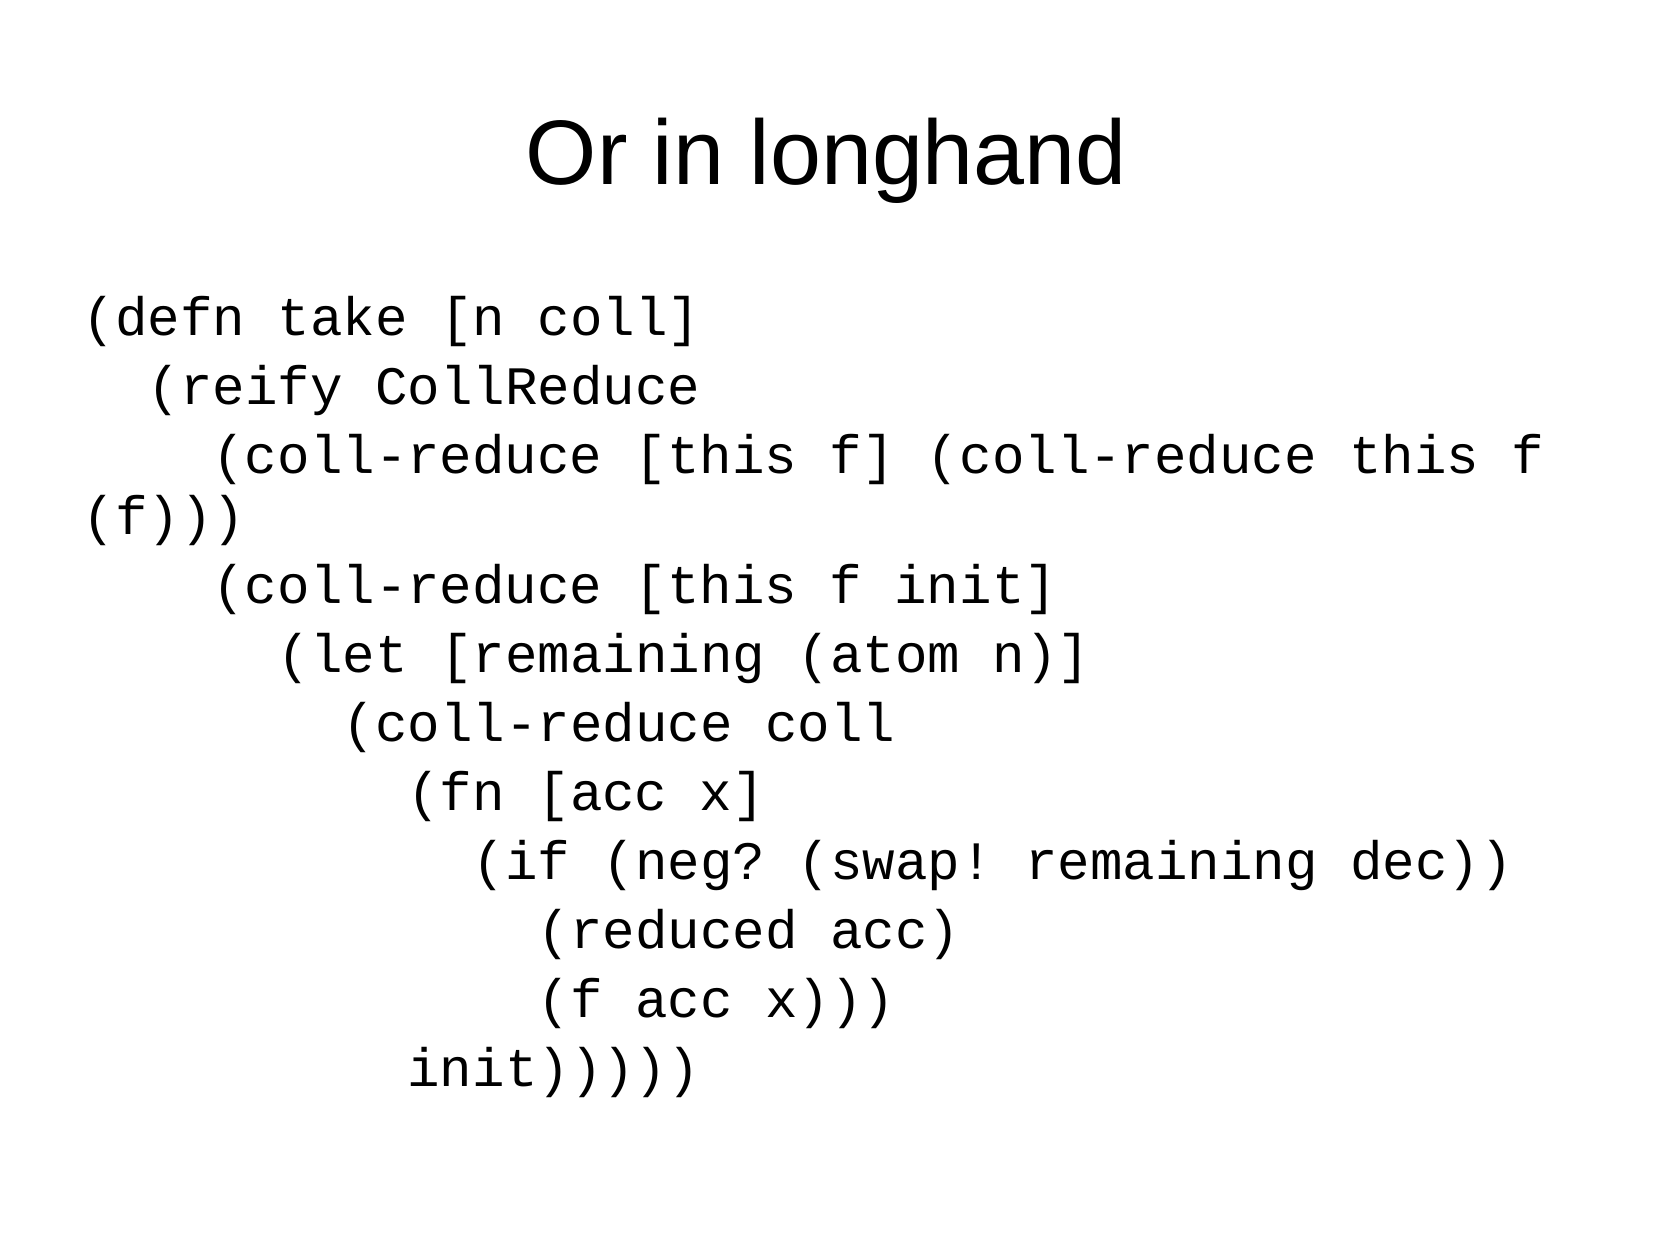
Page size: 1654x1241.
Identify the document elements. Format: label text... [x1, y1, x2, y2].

list (defn take [n coll] (reify CollReduce (coll-reduce [this f] (coll-reduce this f (f))) (coll-reduce [this f init] (let [remaining (atom n)] (coll-reduce coll (fn [acc x] (if (neg? (swap! remaining dec)) (reduced acc) (f acc x))) init))))) [82, 290, 1571, 1109]
title Or in longhand [82, 49, 1571, 257]
